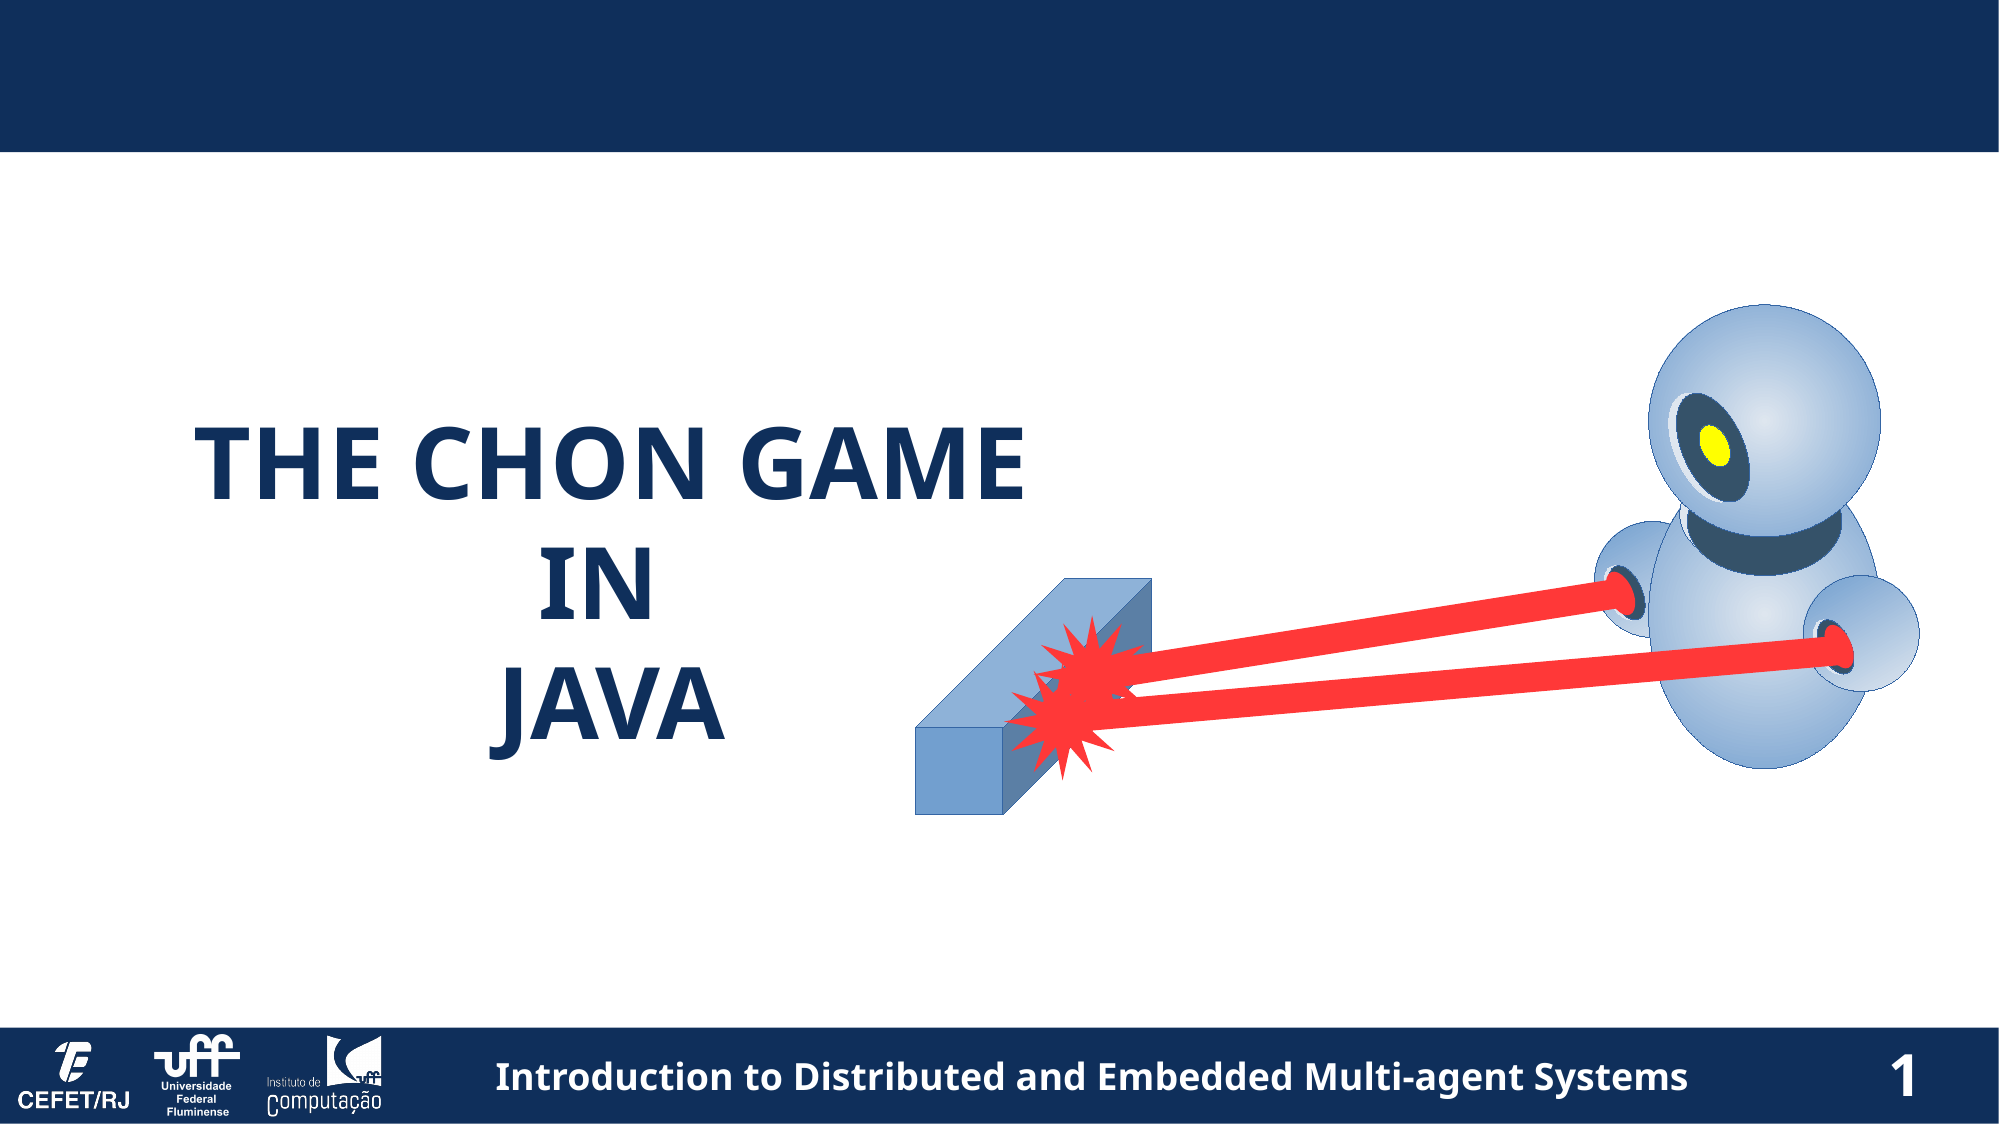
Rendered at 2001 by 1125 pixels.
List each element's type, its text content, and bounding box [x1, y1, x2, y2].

text_box THE CHON GAME IN JAVA [137, 391, 1086, 767]
picture [153, 1033, 241, 1121]
picture [265, 1033, 383, 1117]
picture [18, 1021, 129, 1125]
text_box [915, 304, 1920, 815]
